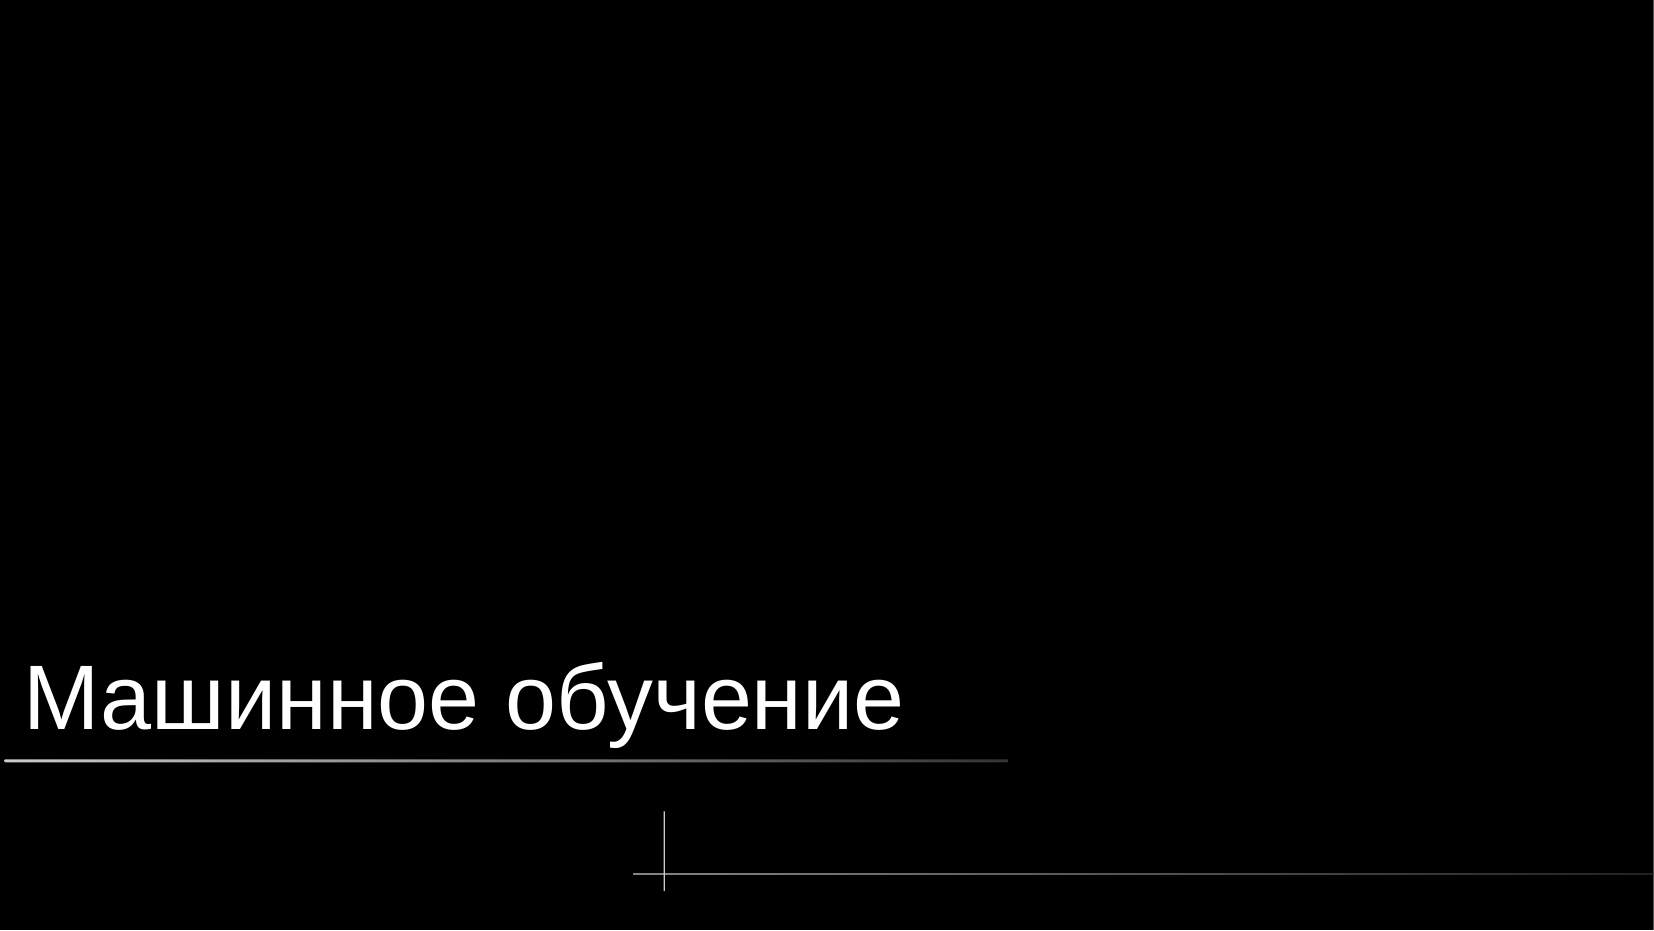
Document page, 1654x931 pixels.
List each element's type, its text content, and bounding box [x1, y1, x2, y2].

title Машинное обучение [23, 637, 1501, 746]
